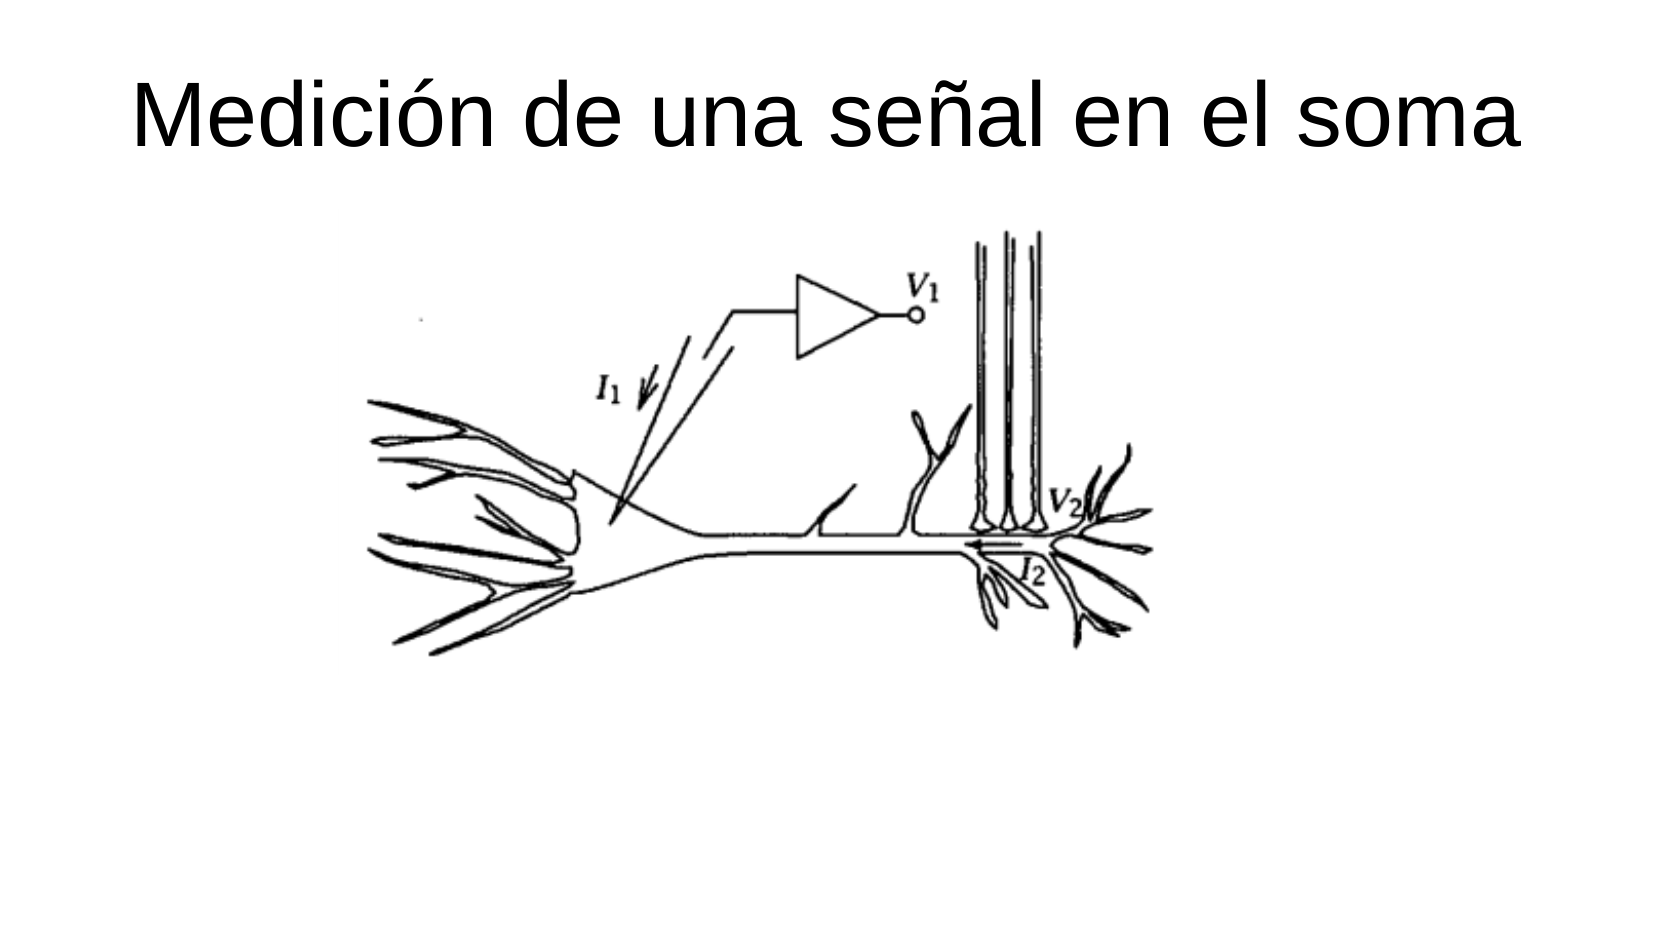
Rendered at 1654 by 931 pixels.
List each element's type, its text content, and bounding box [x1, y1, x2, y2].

title Medición de una señal en el soma [82, 37, 1571, 193]
picture [337, 209, 1201, 676]
